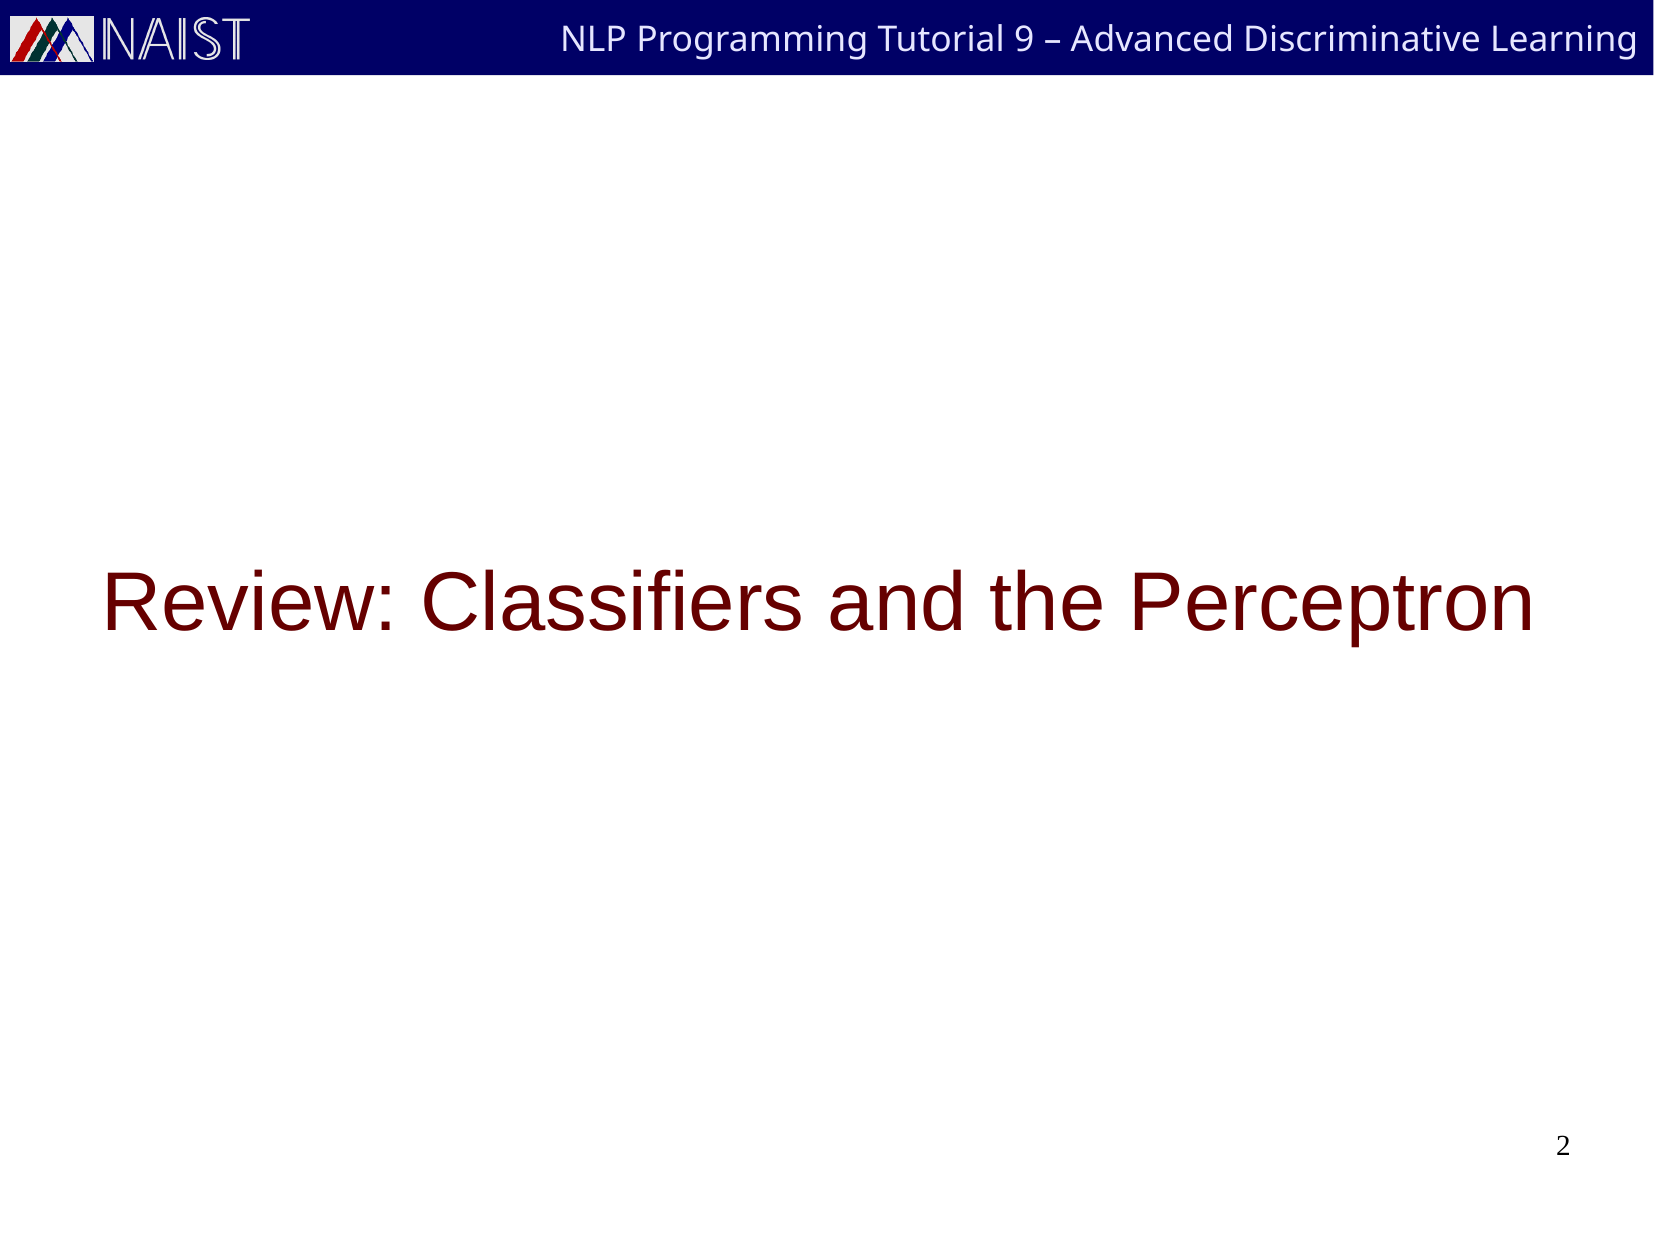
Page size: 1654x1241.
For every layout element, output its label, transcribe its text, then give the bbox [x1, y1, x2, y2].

picture [102, 17, 251, 60]
title Review: Classifiers and the Perceptron [75, 506, 1564, 698]
picture [10, 16, 94, 62]
